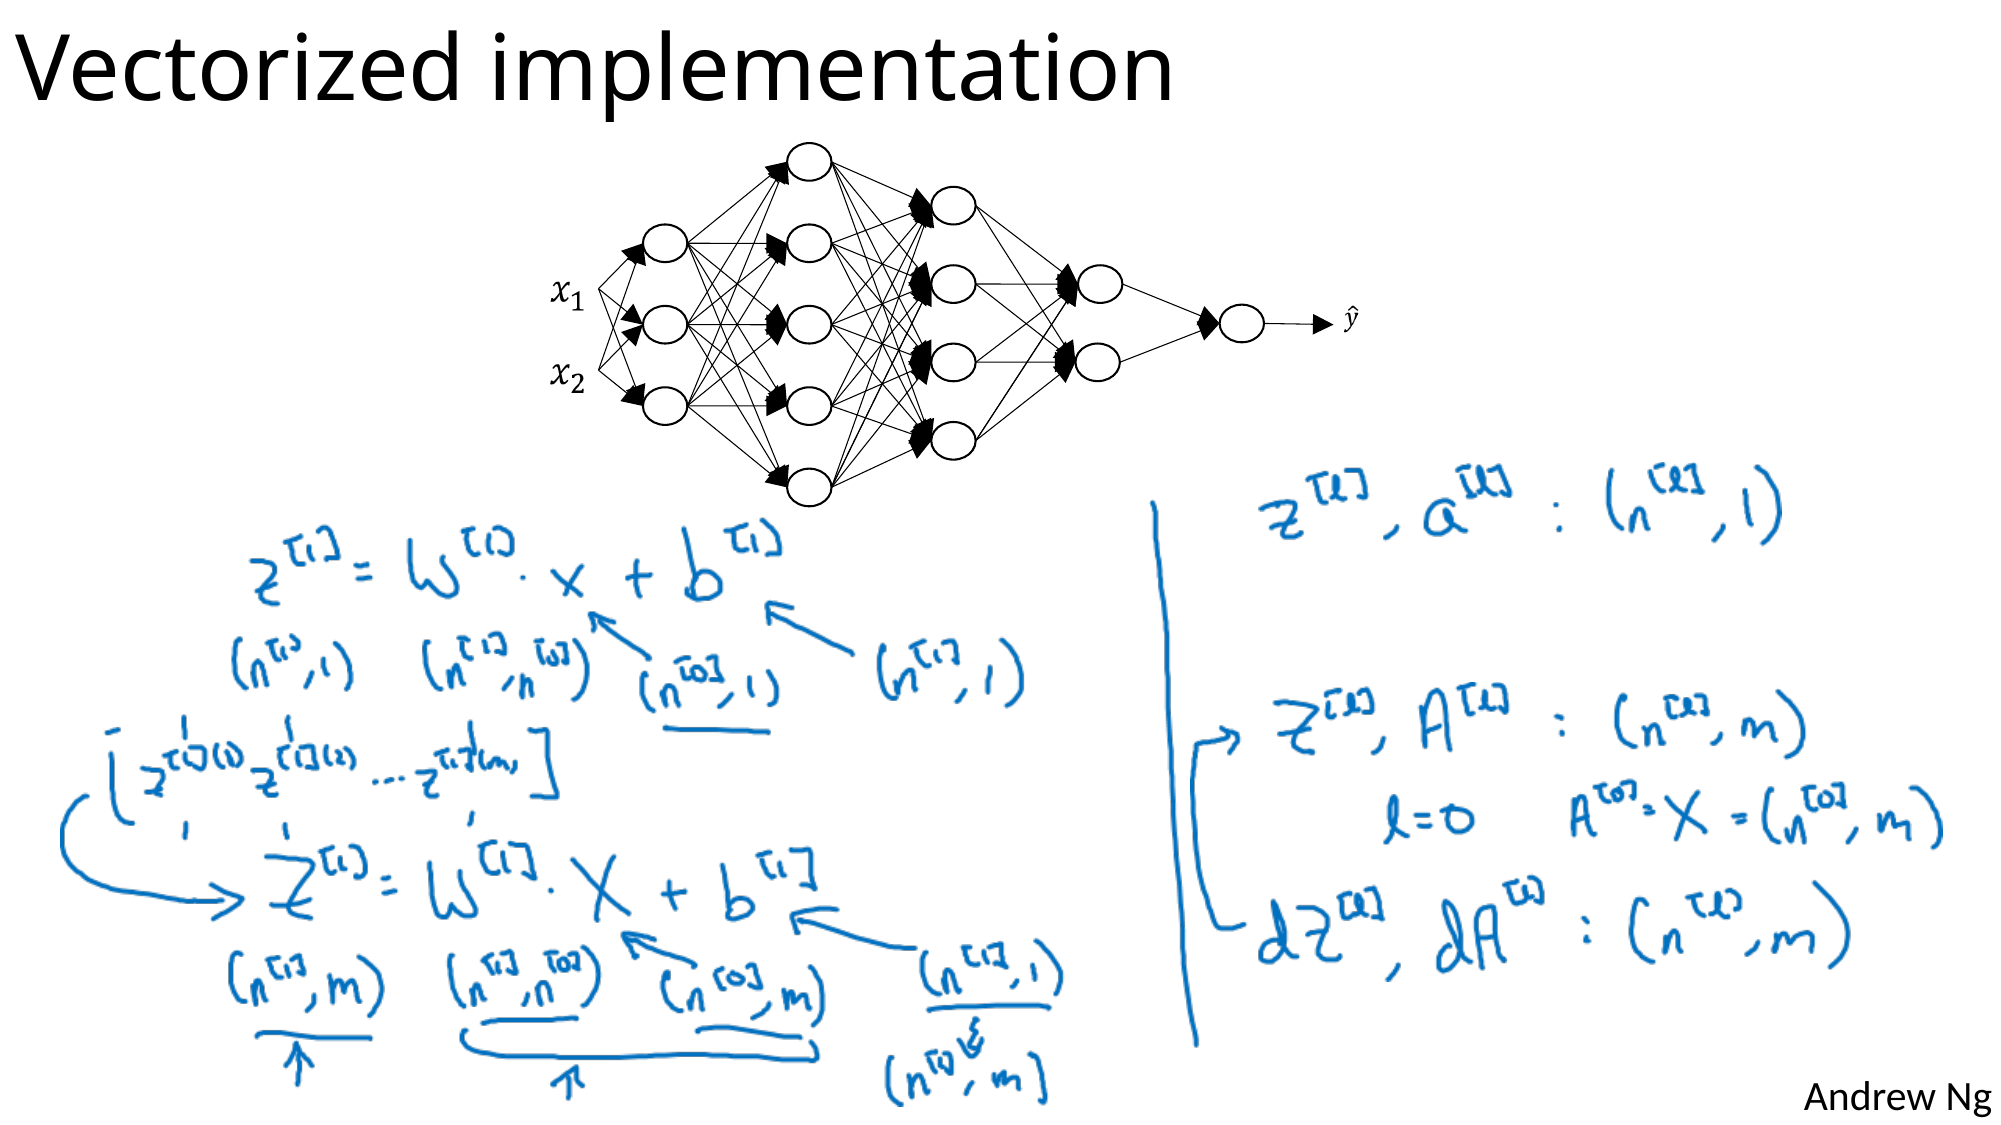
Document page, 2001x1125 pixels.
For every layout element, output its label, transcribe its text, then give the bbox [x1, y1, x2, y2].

text_box [540, 255, 599, 322]
text_box Vectorized implementation [789, 145, 830, 179]
picture [60, 462, 1943, 1107]
text_box [1333, 291, 1394, 342]
text_box [540, 337, 599, 403]
text_box Vectorized implementation [0, 0, 1725, 180]
